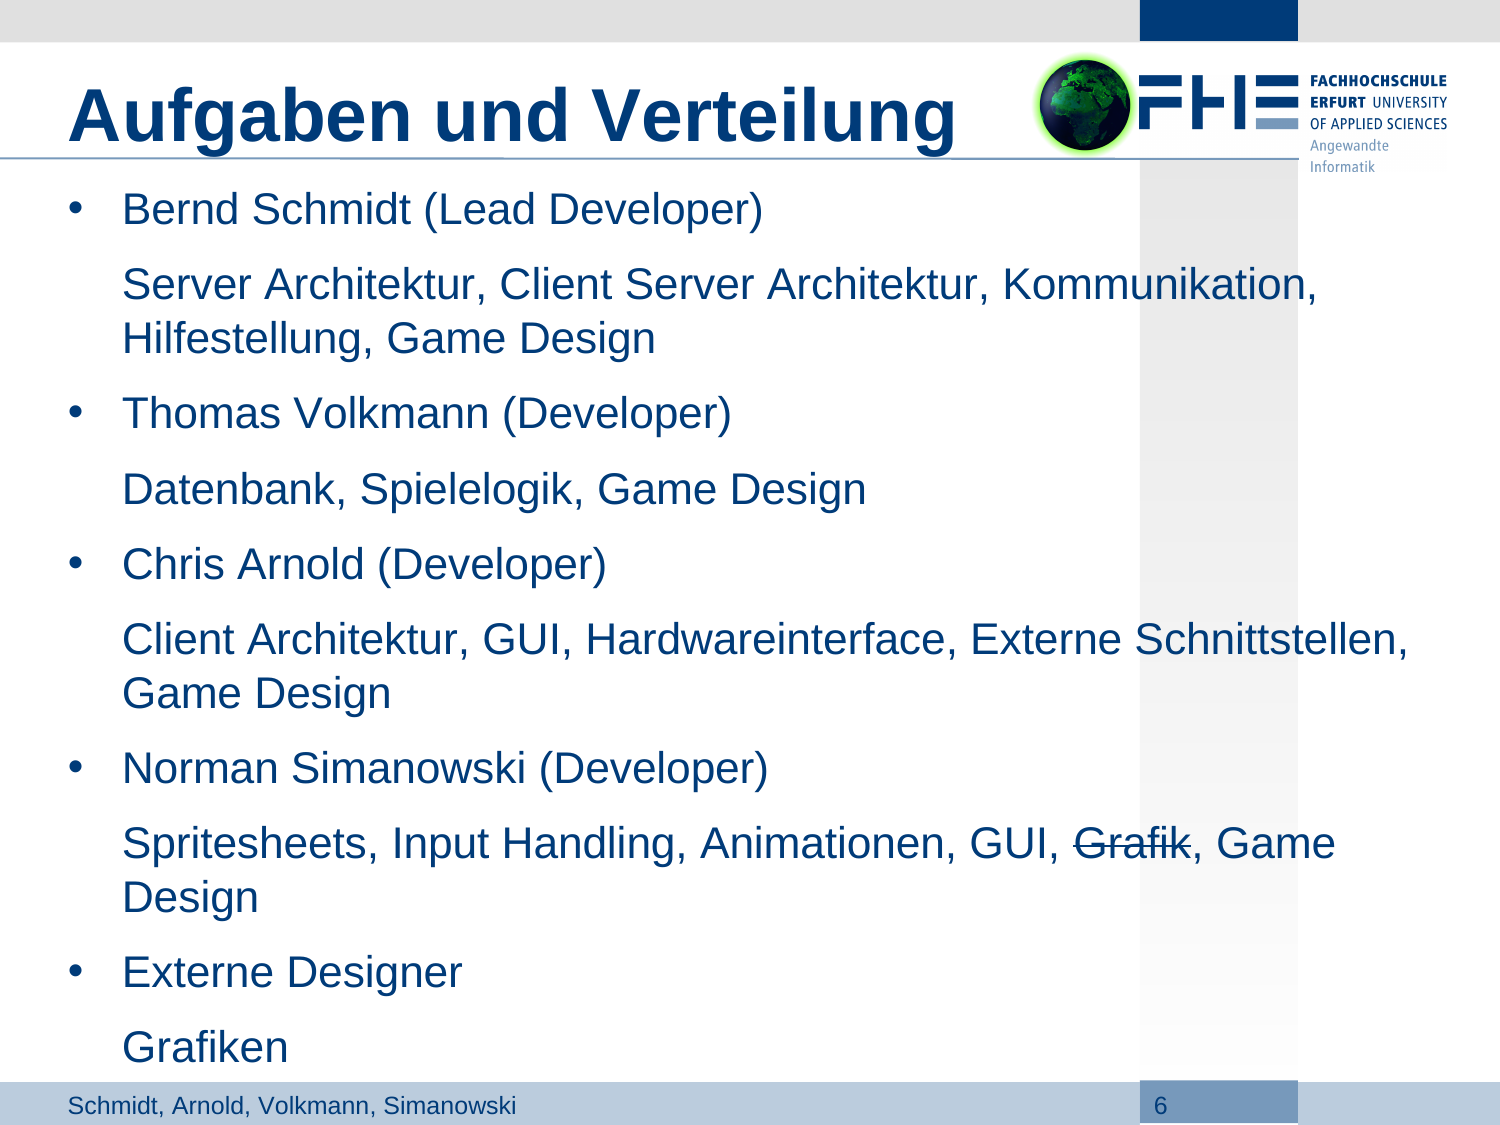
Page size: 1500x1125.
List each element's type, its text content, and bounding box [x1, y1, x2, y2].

list Bernd Schmidt (Lead Developer) Server Architektur, Client Server Architektur, Kommunikation, Hilfestellung, Game Design Thomas Volkmann (Developer) Datenbank, Spielelogik, Game Design Chris Arnold (Developer) Client Architektur, GUI, Hardwareinterface, Externe Schnittstellen, Game Design Norman Simanowski (Developer) Spritesheets, Input Handling, Animationen, GUI, Grafik, Game Design Externe Designer Grafiken [53, 172, 1500, 1083]
picture [1030, 50, 1140, 58]
title Aufgaben und Verteilung [53, 58, 1140, 142]
picture [1030, 75, 1447, 172]
